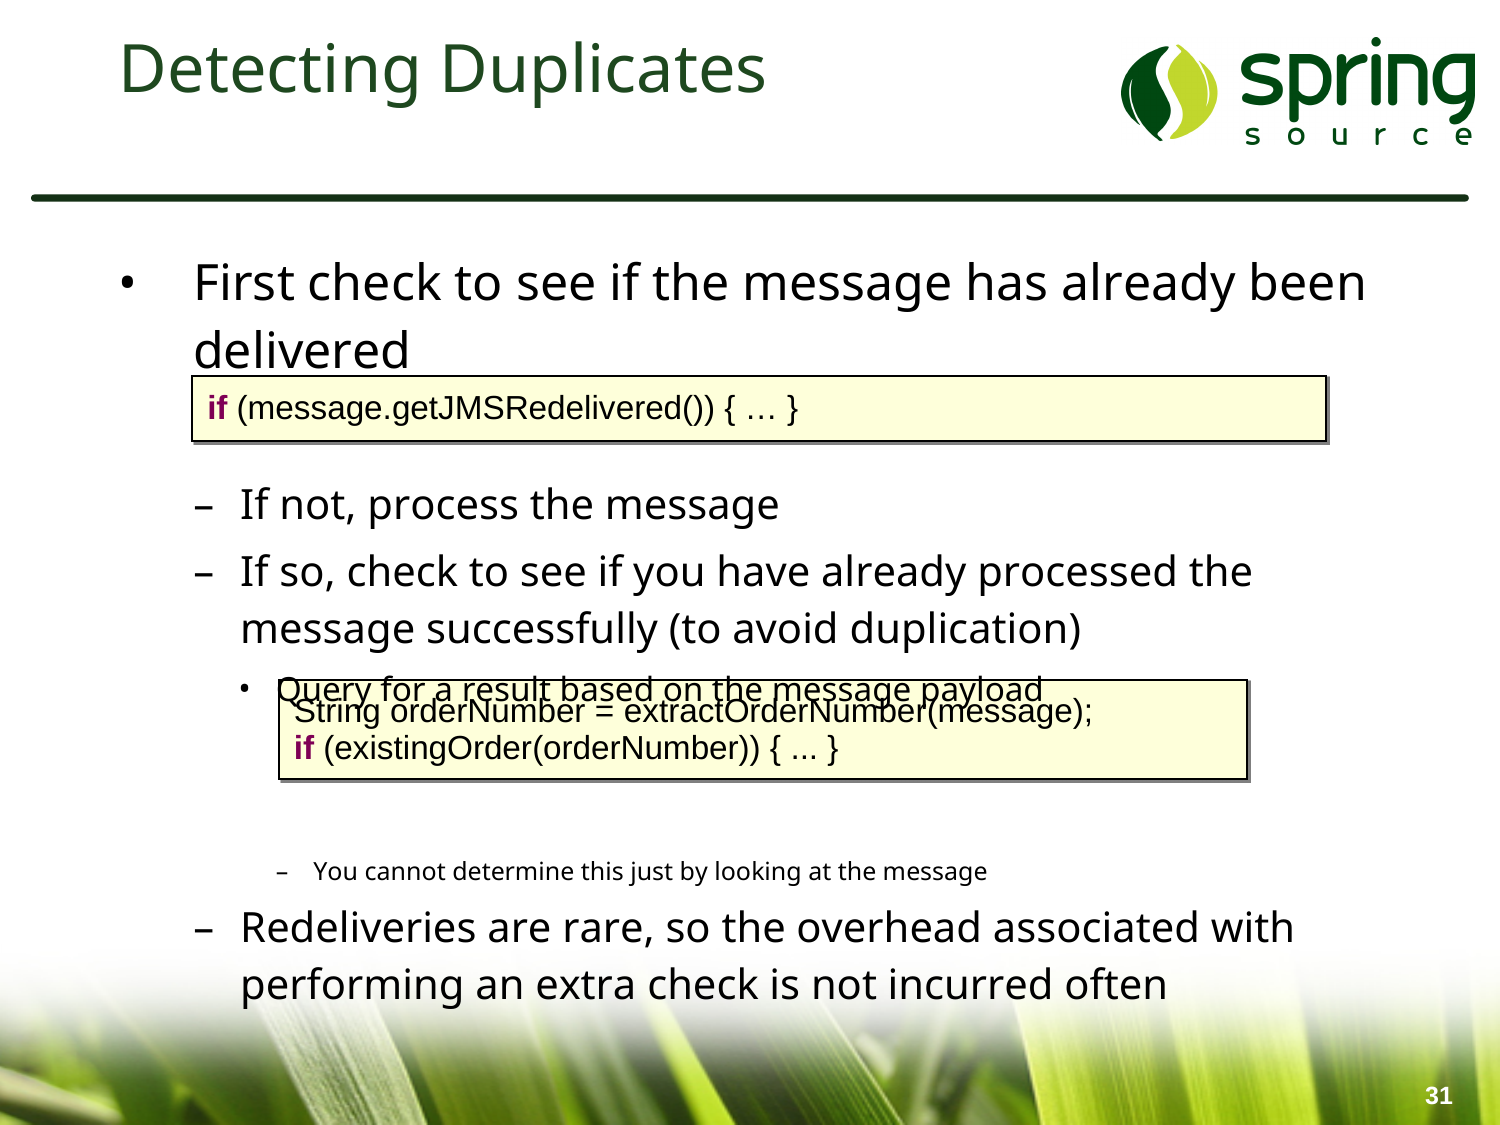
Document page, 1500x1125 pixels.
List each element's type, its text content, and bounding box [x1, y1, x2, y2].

list First check to see if the message has already been delivered If not, process the message If so, check to see if you have already processed the message successfully (to avoid duplication) Query for a result based on the message payload You cannot determine this just by looking at the message Redeliveries are rare, so the overhead associated with performing an extra check is not incurred often [103, 239, 1395, 945]
picture [1137, 37, 1475, 145]
title Detecting Duplicates [104, 13, 1137, 177]
picture [0, 944, 1500, 1125]
